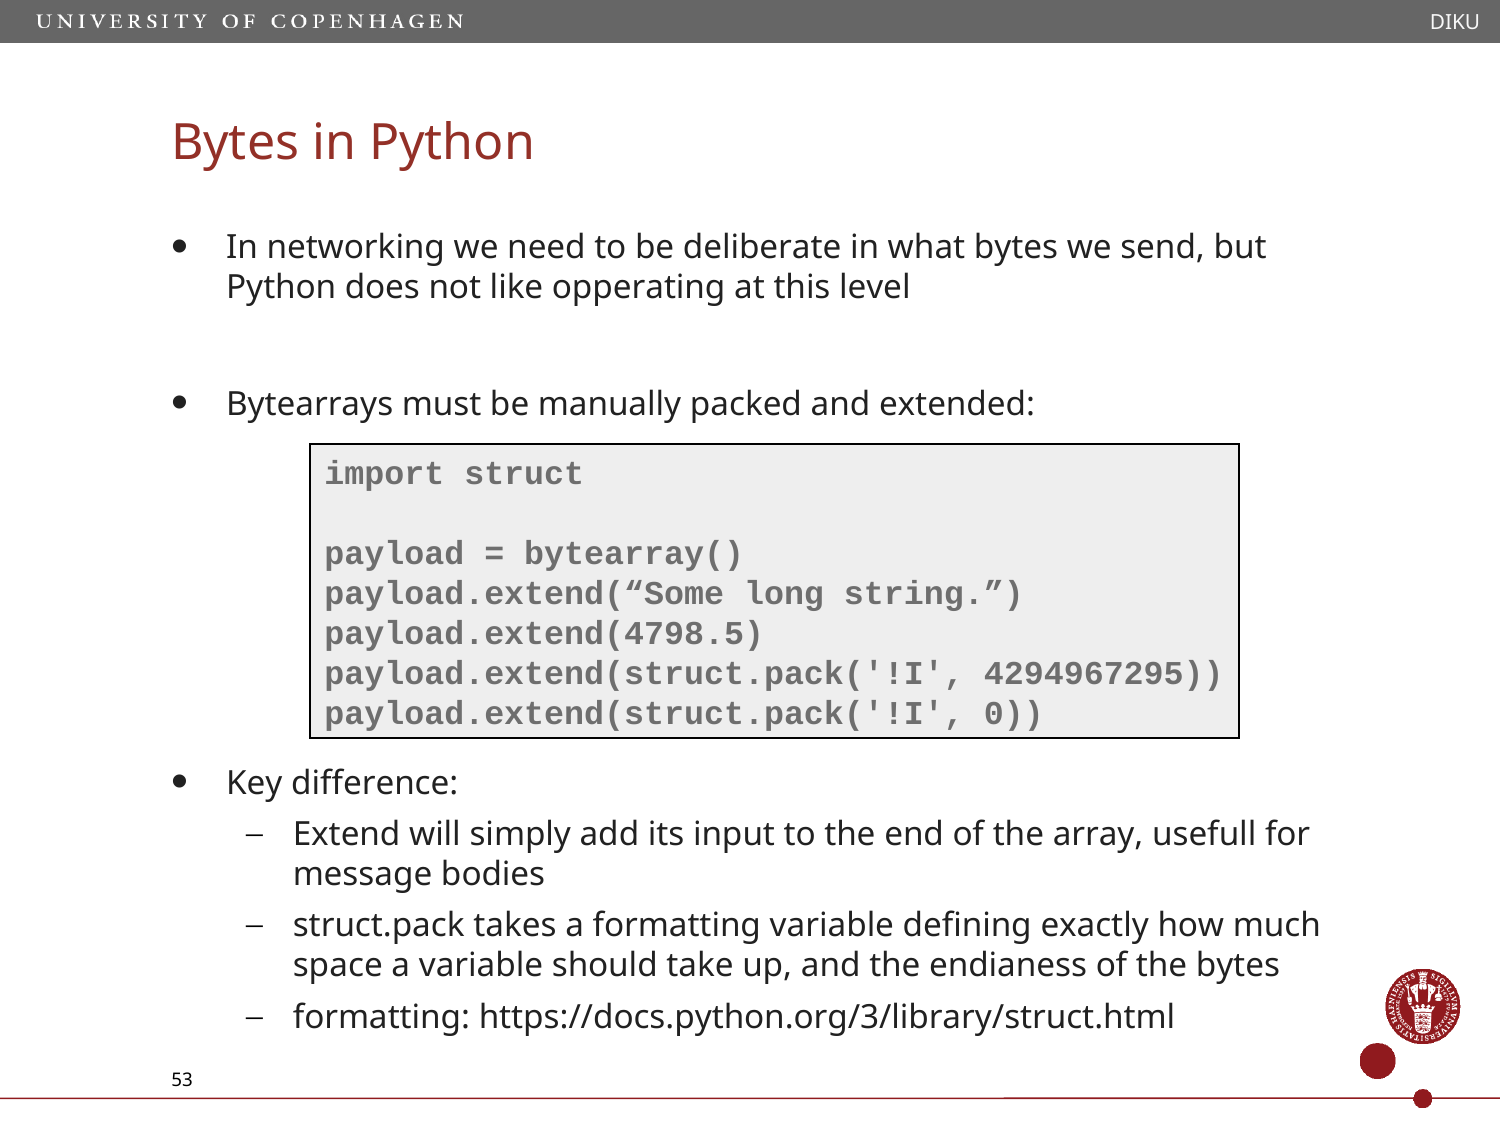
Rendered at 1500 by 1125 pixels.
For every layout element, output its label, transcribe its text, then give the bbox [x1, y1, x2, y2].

text_box <number> [171, 1067, 522, 1092]
text_box DIKU [469, 0, 1495, 43]
text_box Bytes in Python [171, 75, 1329, 171]
picture [0, 910, 1500, 1122]
text_box In networking we need to be deliberate in what bytes we send, but Python does not like opperating at this level Bytearrays must be manually packed and extended: Key difference: Extend will simply add its input to the end of the array, usefull for message bodies struct.pack takes a formatting variable defining exactly how much space a variable should take up, and the endianess of the bytes formatting: https://docs.python.org/3/library/struct.html [171, 225, 1330, 900]
